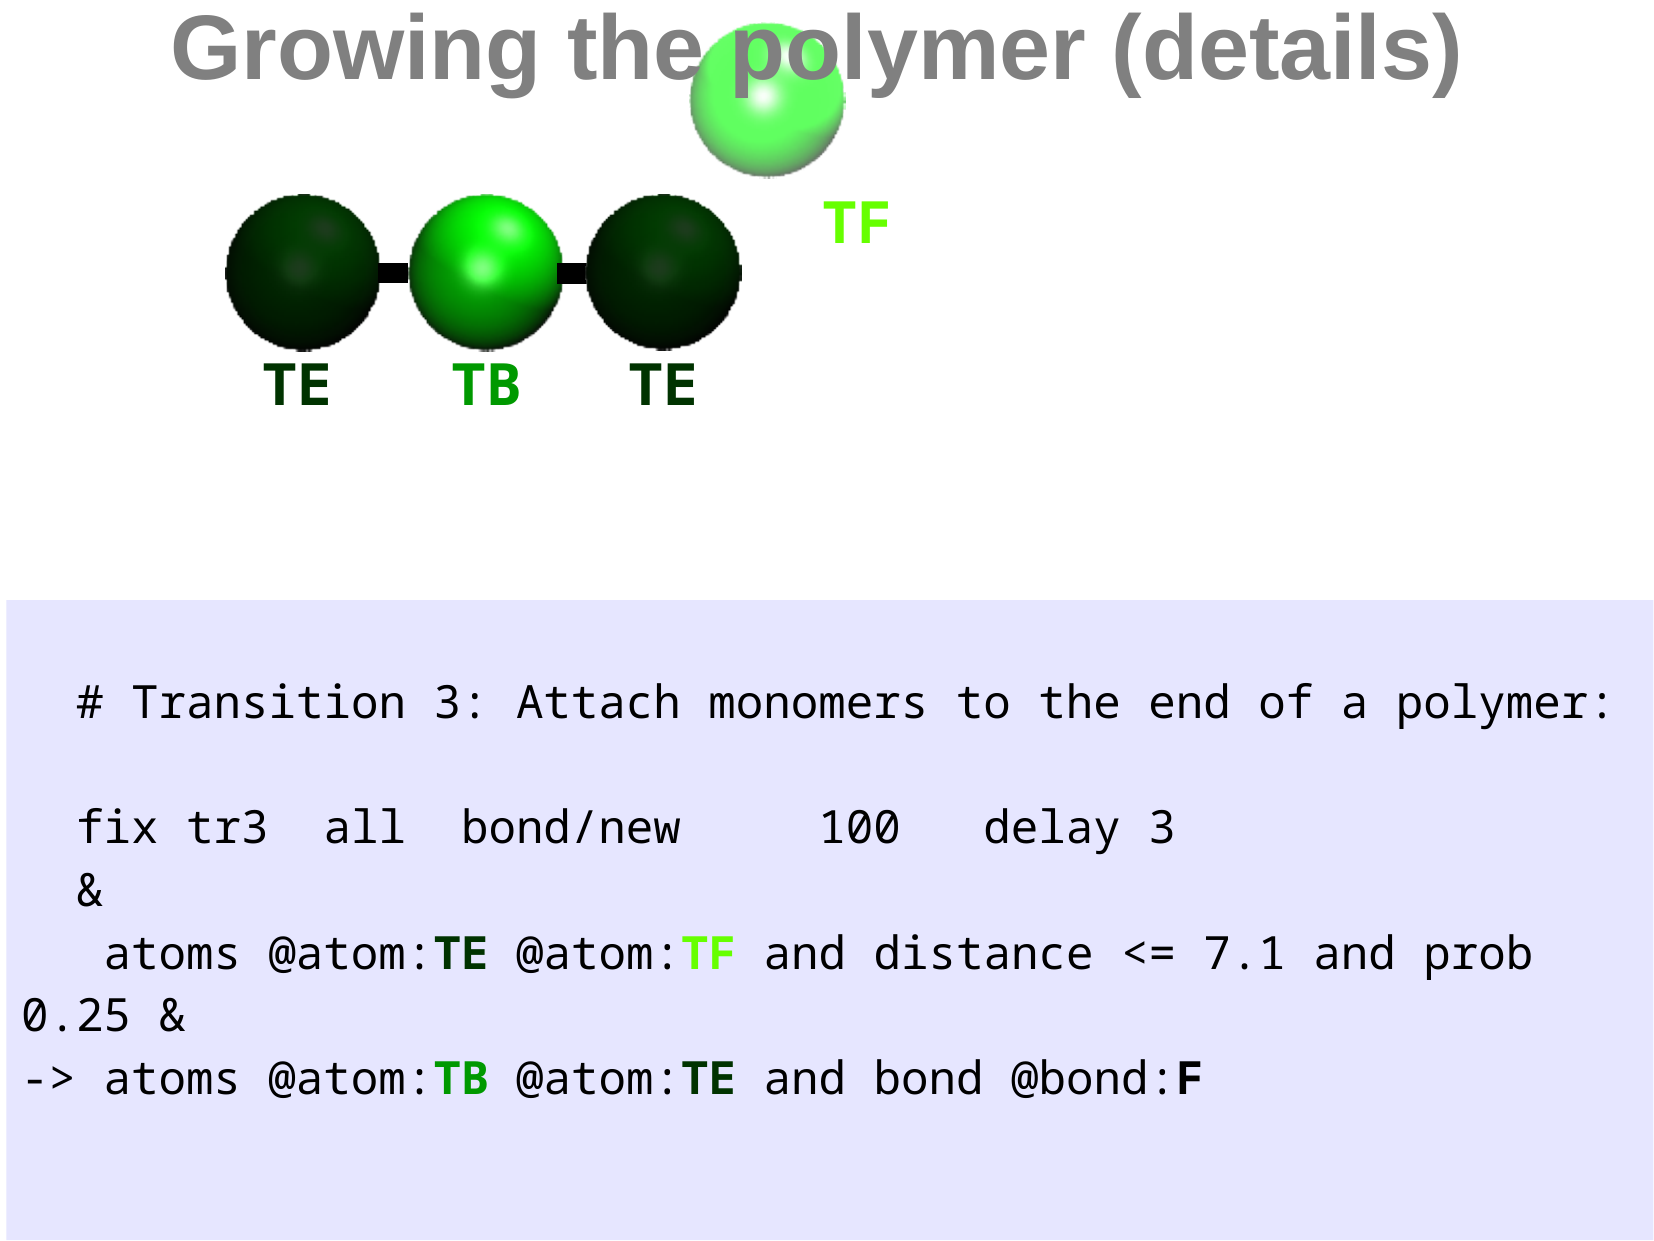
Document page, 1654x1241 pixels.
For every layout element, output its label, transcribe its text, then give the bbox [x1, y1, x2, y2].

picture [585, 194, 742, 336]
text_box TE [558, 336, 769, 410]
picture [689, 140, 846, 179]
picture [225, 194, 382, 352]
text_box # Transition 3: Attach monomers to the end of a polymer: fix tr3 all bond/new 100 delay 3 & atoms @atom:TE @atom:TF and distance <= 7.1 and prob 0.25 & -> atoms @atom:TB @atom:TE and bond @bond:F [6, 600, 1654, 1241]
text_box TE [192, 335, 381, 409]
text_box TB [381, 335, 585, 409]
picture [408, 194, 565, 335]
text_box TF [752, 174, 963, 248]
text_box Growing the polymer (details) [0, 0, 1635, 140]
